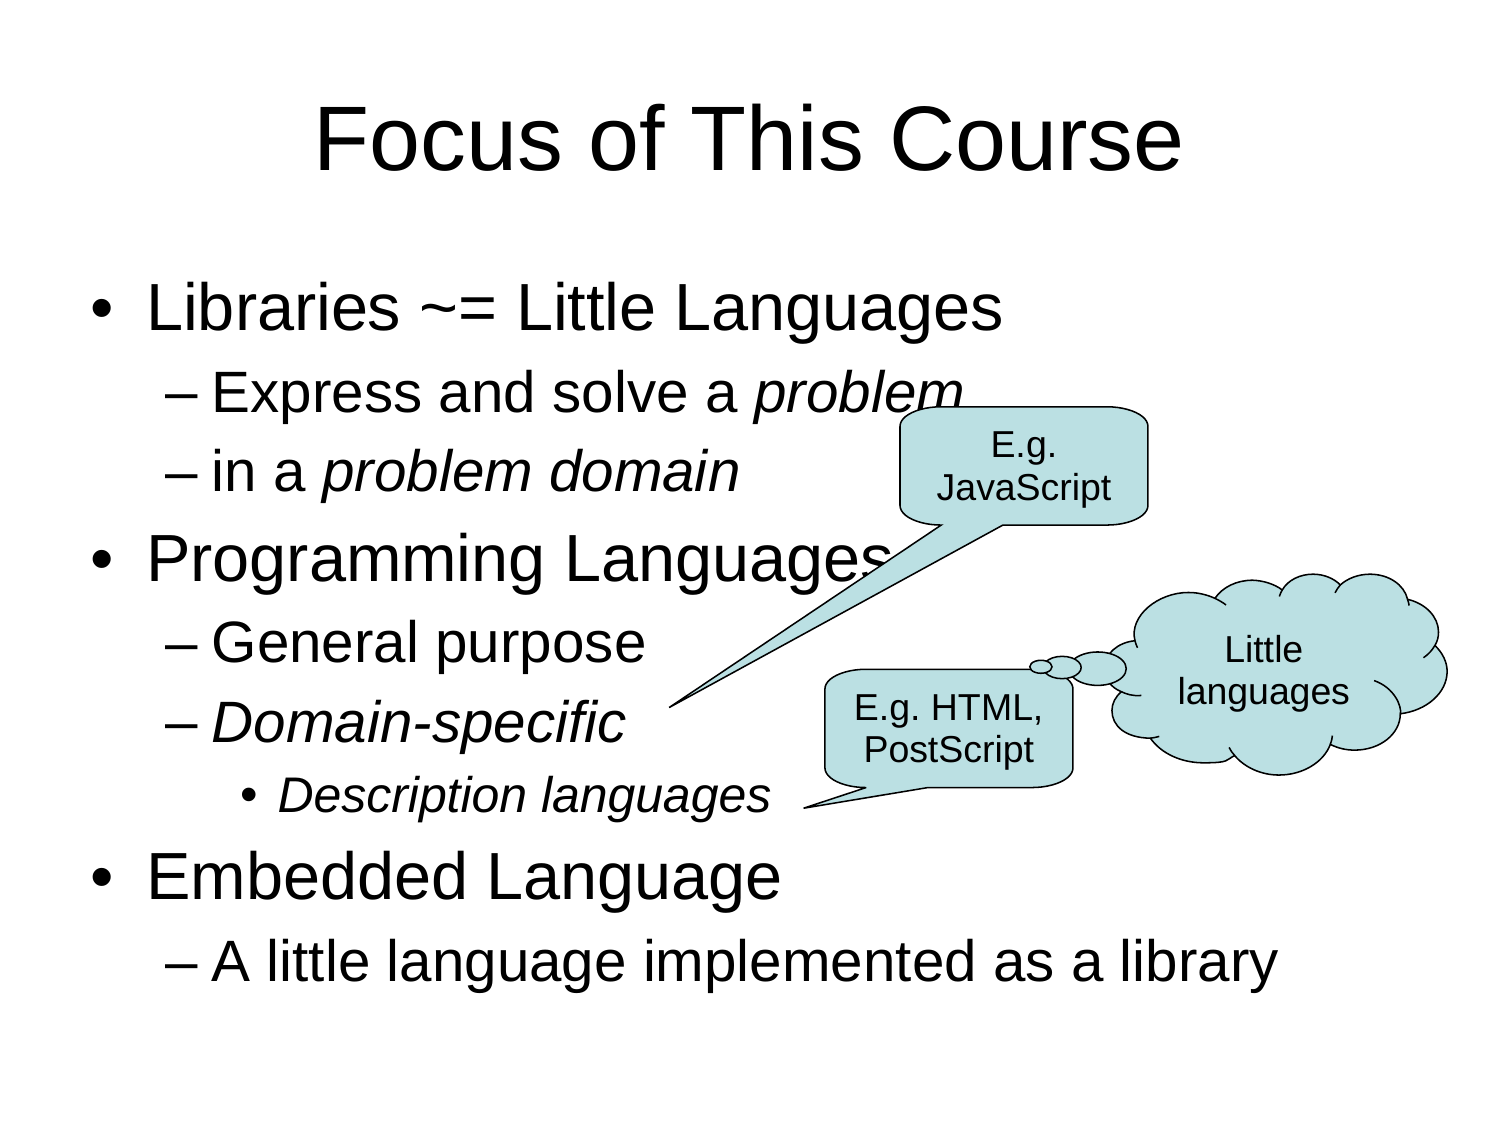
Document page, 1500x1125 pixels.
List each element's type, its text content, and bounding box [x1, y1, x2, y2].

title Focus of This Course [75, 45, 1426, 233]
list Libraries ~= Little Languages Express and solve a problem in a problem domain Programming Languages General purpose Domain-specific Description languages Embedded Language A little language implemented as a library [75, 262, 1426, 1006]
text_box E.g. HTML, PostScript [803, 669, 1073, 809]
text_box Little languages [1029, 574, 1448, 776]
text_box E.g. JavaScript [669, 406, 1148, 708]
